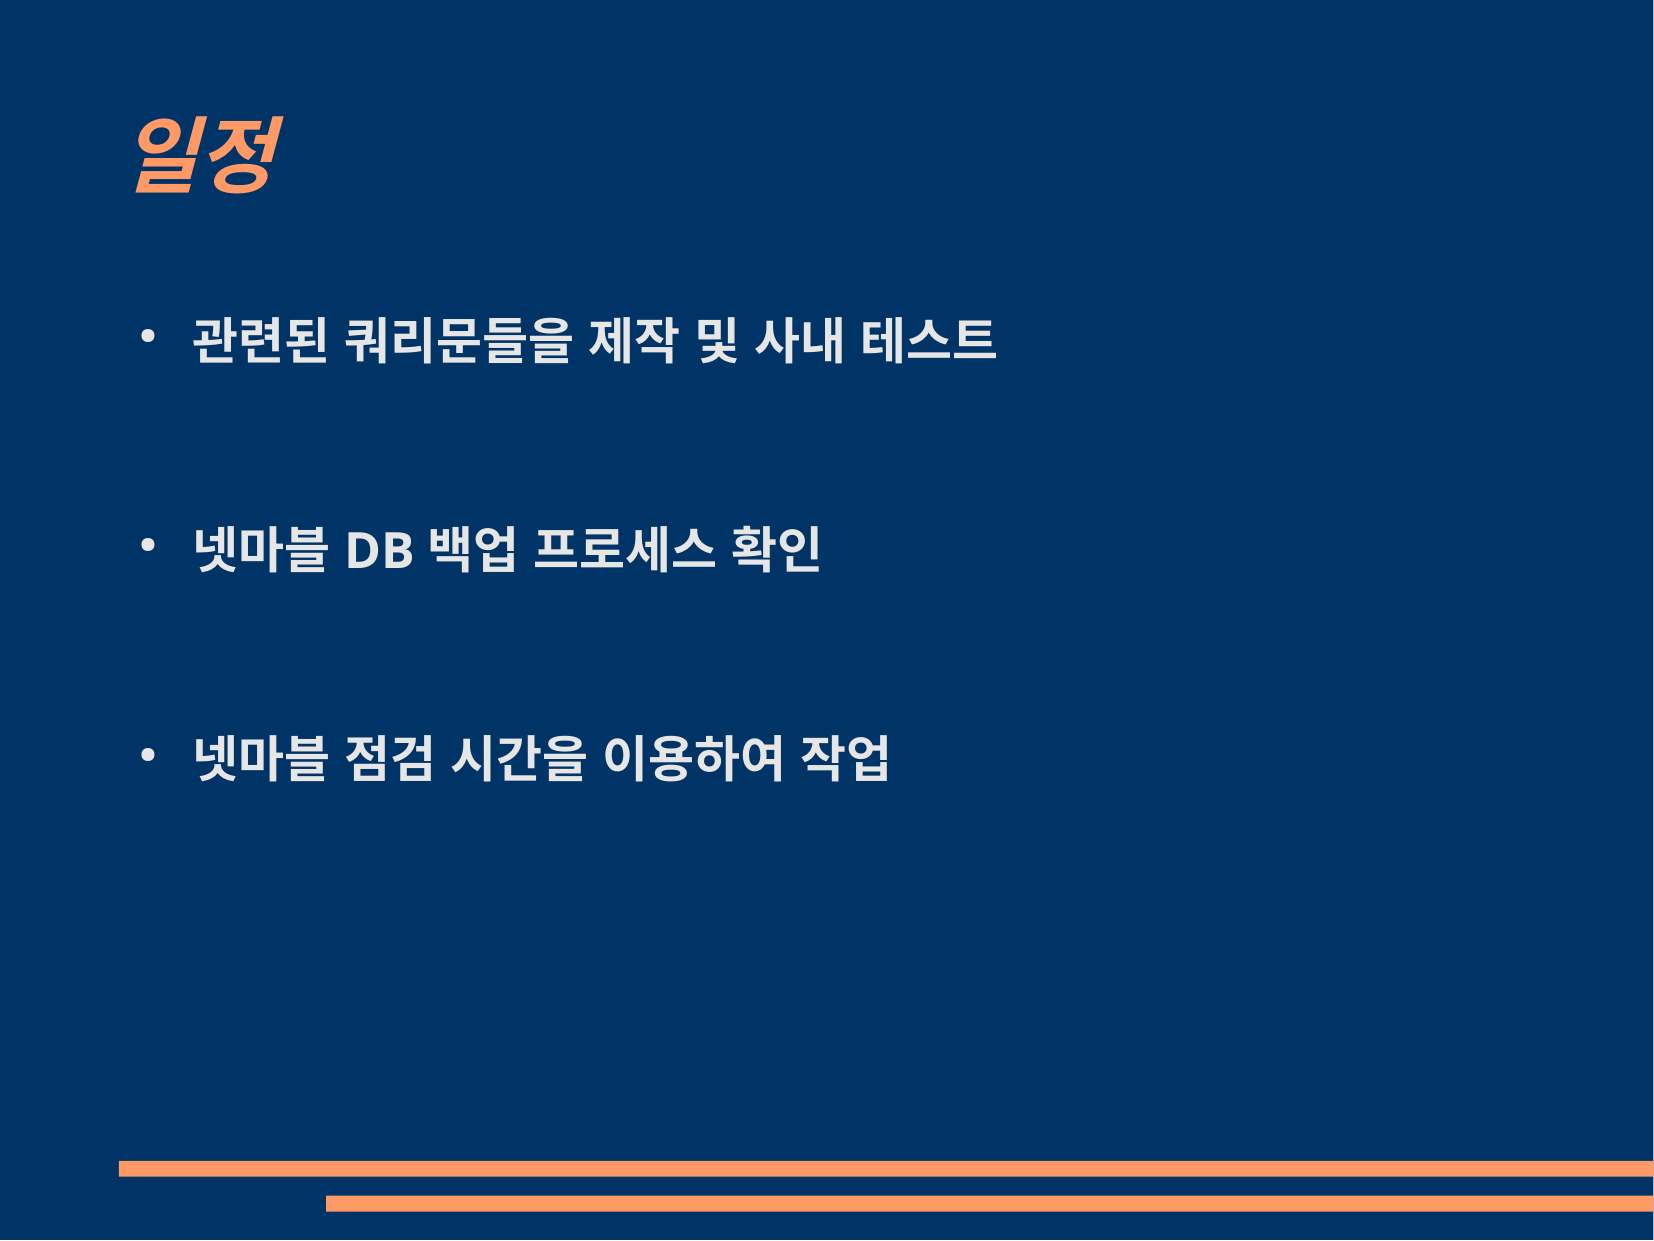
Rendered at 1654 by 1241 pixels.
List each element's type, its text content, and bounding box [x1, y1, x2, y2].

list 관련된 쿼리문들을 제작 및 사내 테스트 넷마블 DB 백업 프로세스 확인 넷마블 점검 시간을 이용하여 작업 [121, 301, 1561, 1112]
title 일정 [121, 46, 1534, 254]
